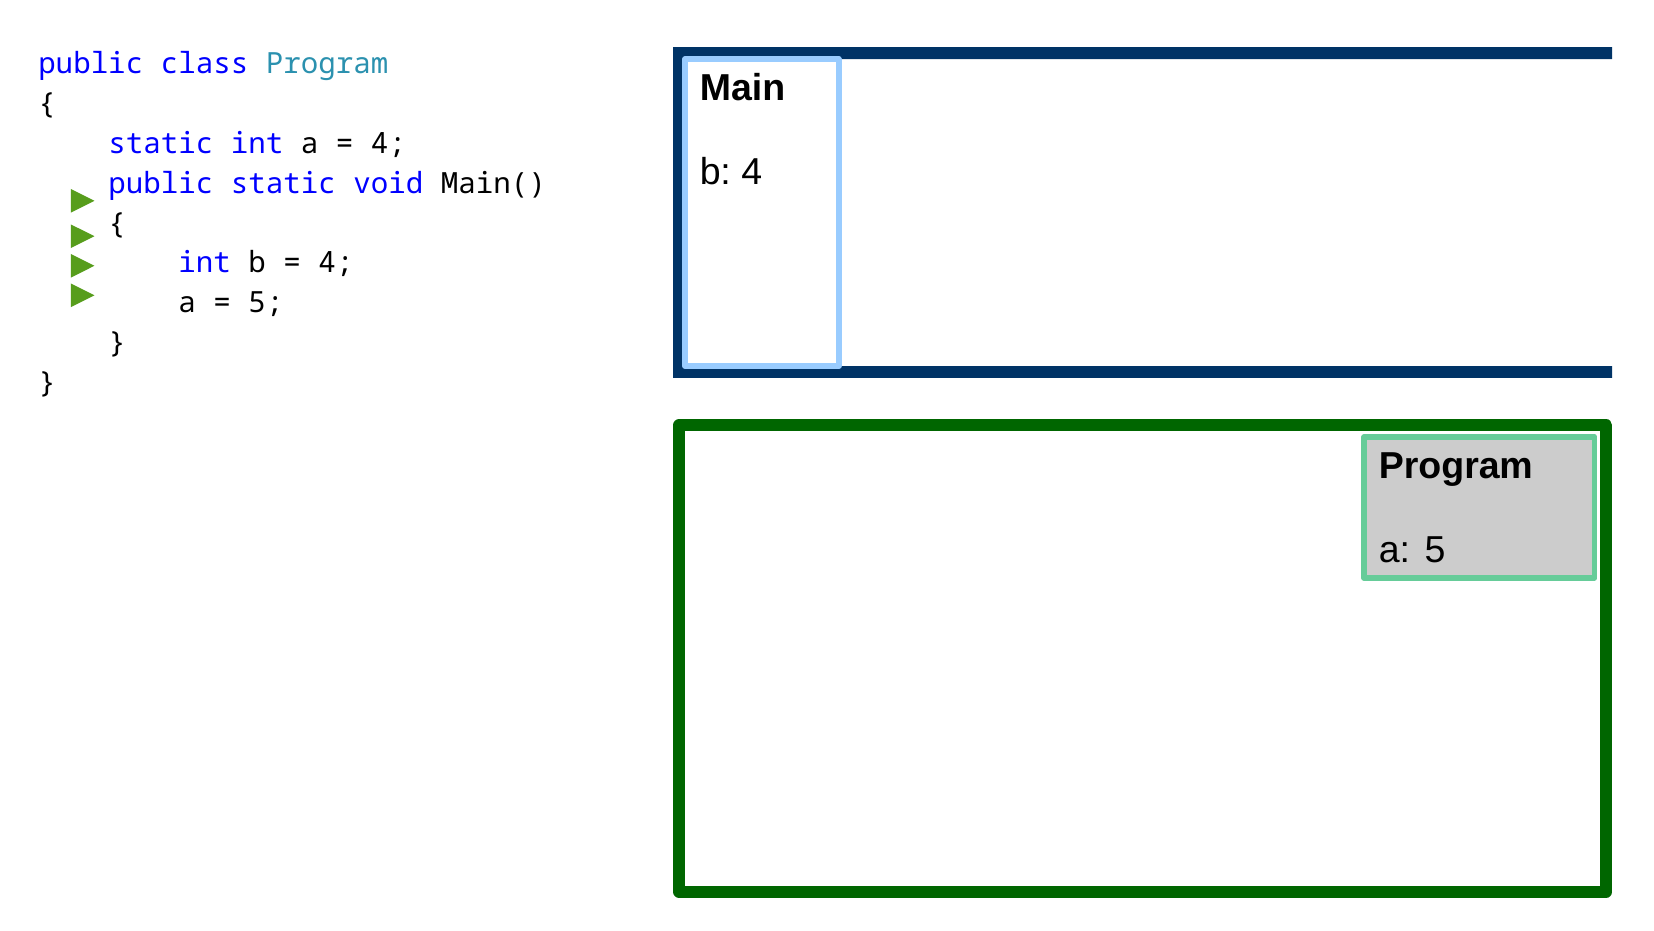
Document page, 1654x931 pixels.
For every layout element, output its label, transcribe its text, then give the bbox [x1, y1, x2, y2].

text_box public class Program { static int a = 4; public static void Main() { int b = 4; a = 5; } } [23, 35, 591, 393]
text_box [70, 188, 95, 213]
text_box [70, 253, 95, 278]
text_box Program a: 4 [1367, 440, 1592, 575]
text_box [673, 47, 1613, 378]
text_box 5 [1417, 531, 1453, 567]
text_box [70, 224, 95, 249]
text_box 4 [734, 153, 770, 189]
text_box Main b: 0 [685, 59, 839, 242]
text_box [70, 283, 95, 308]
